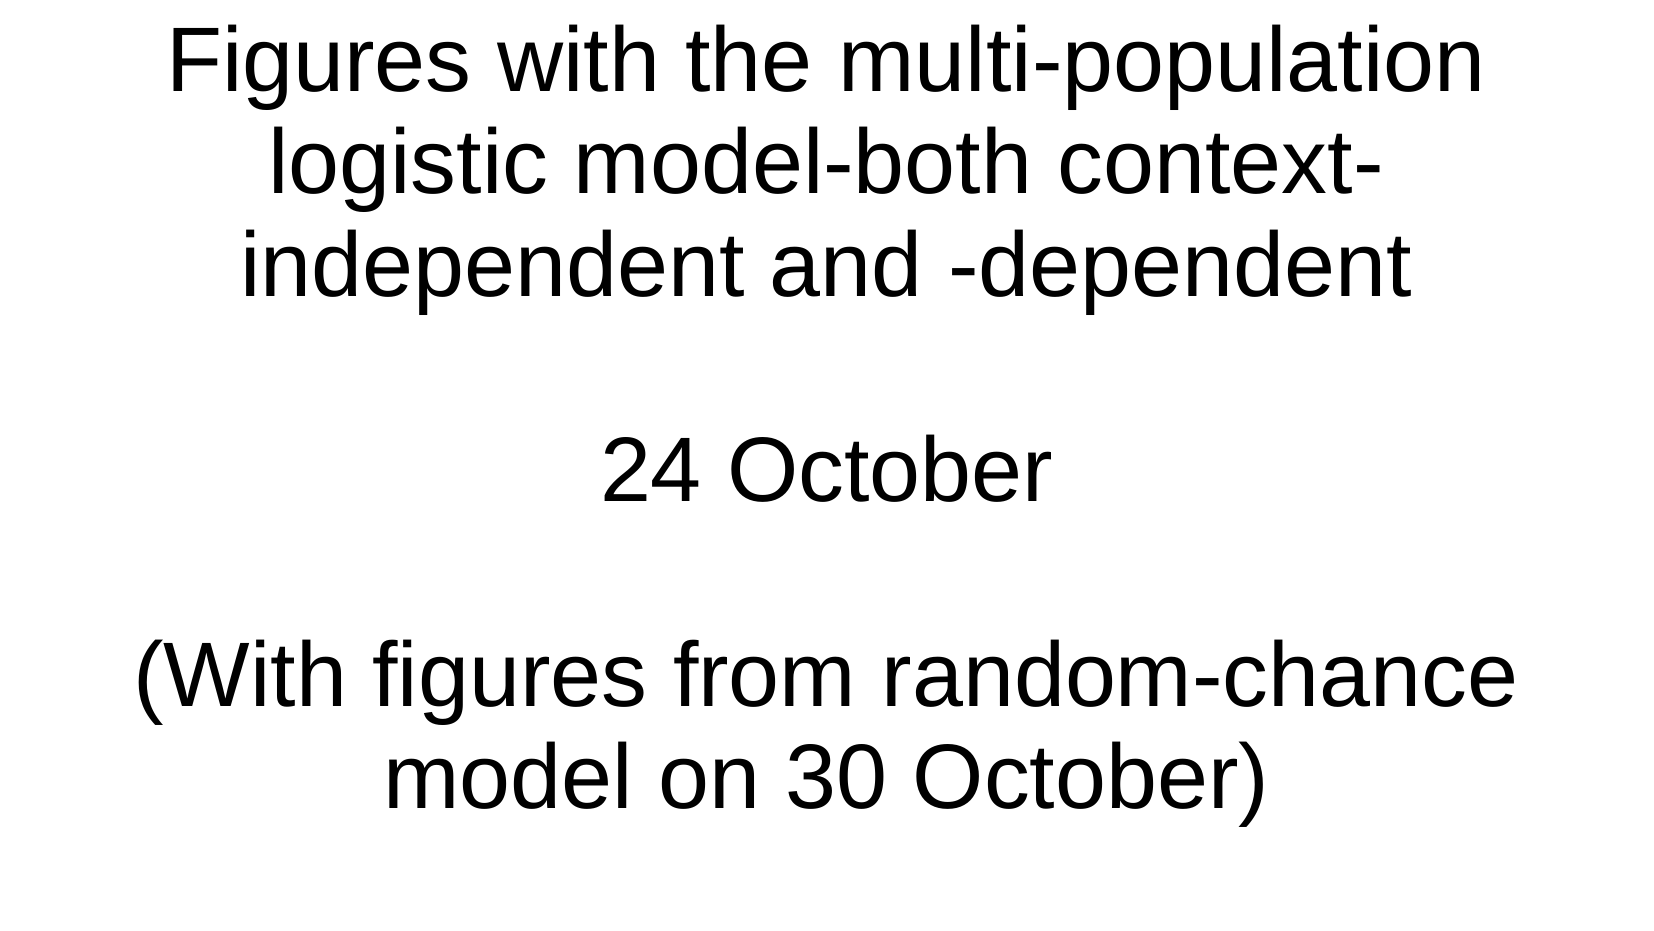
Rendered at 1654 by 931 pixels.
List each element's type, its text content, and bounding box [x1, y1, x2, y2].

title Figures with the multi-population logistic model-both context-independent and -dependent 24 October (With figures from random-chance model on 30 October) [82, 8, 1571, 829]
